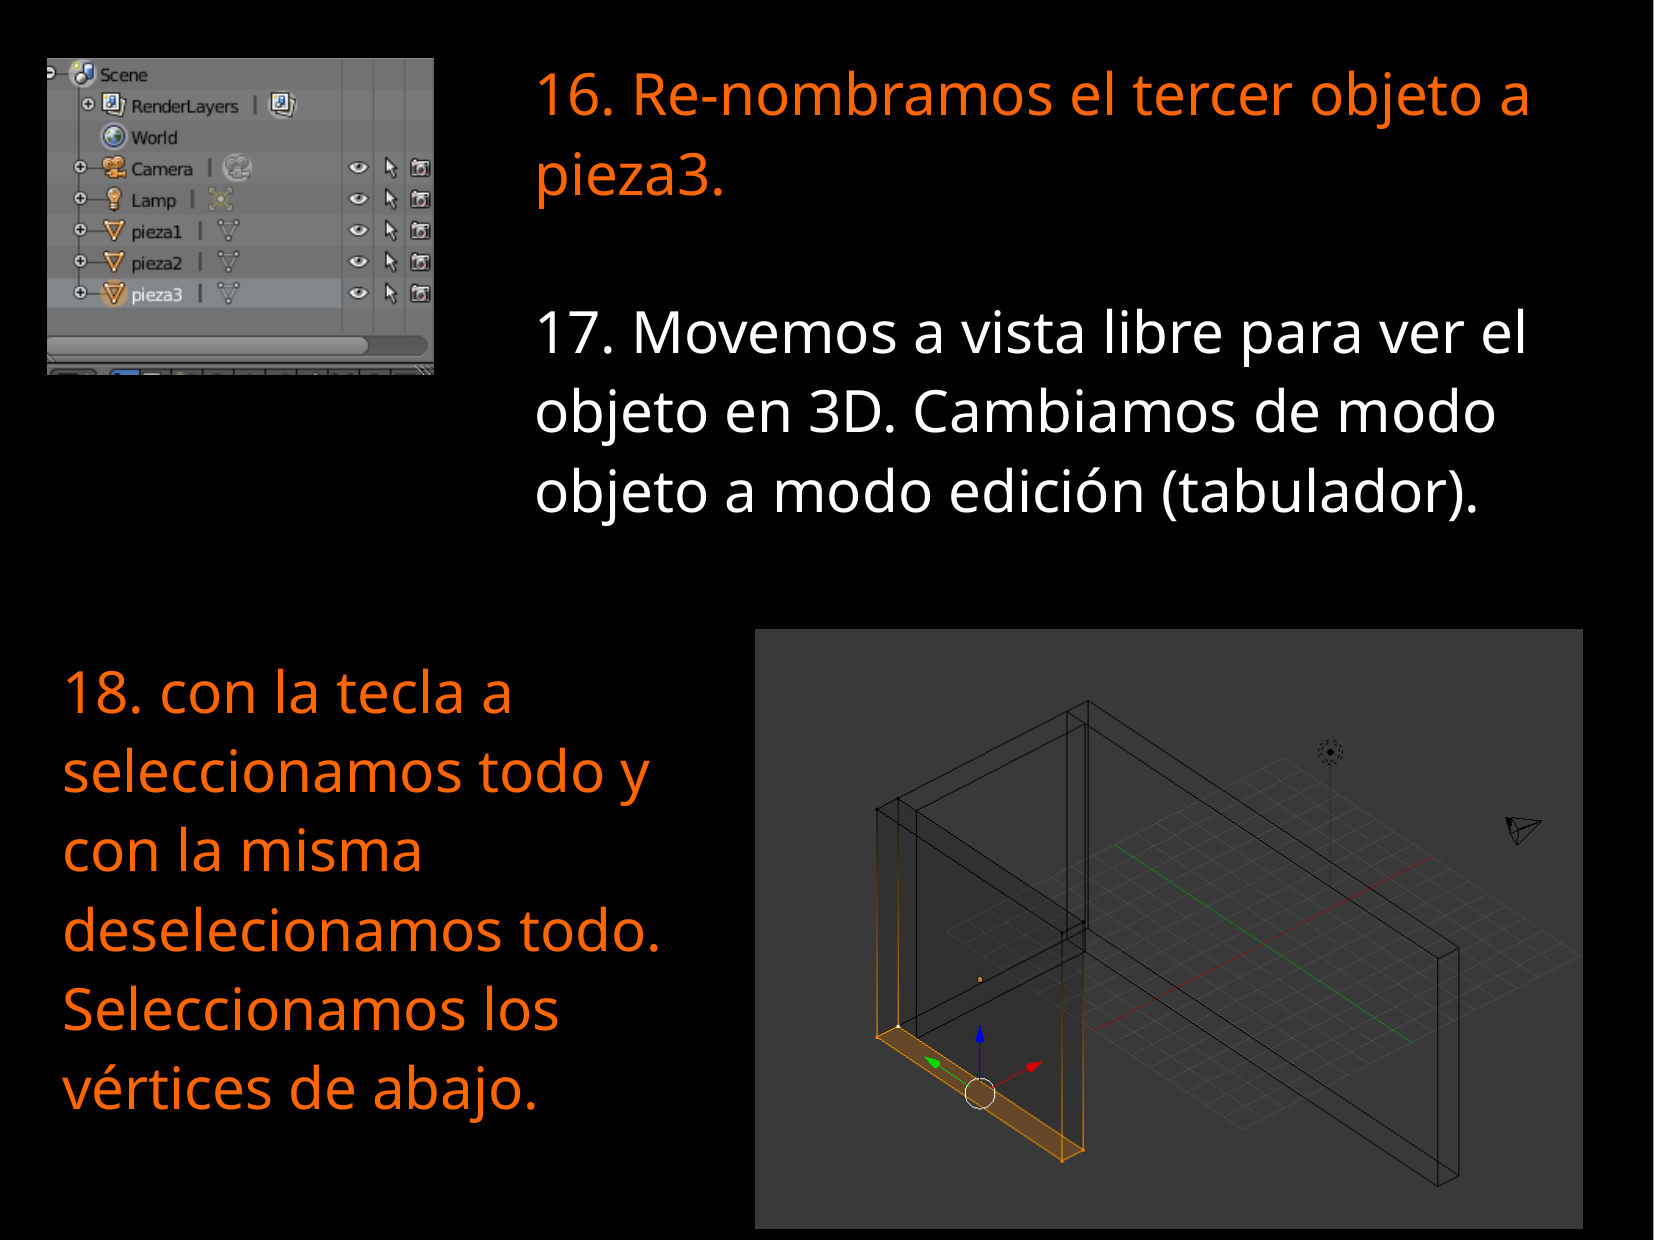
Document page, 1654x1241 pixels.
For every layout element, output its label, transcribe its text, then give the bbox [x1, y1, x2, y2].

text_box 16. Re-nombramos el tercer objeto a pieza3. 17. Movemos a vista libre para ver el objeto en 3D. Cambiamos de modo objeto a modo edición (tabulador). [519, 46, 1642, 800]
picture [755, 629, 1583, 1229]
text_box 18. con la tecla a seleccionamos todo y con la misma deselecionamos todo. Seleccionamos los vértices de abajo. [47, 643, 733, 1241]
picture [47, 58, 434, 375]
